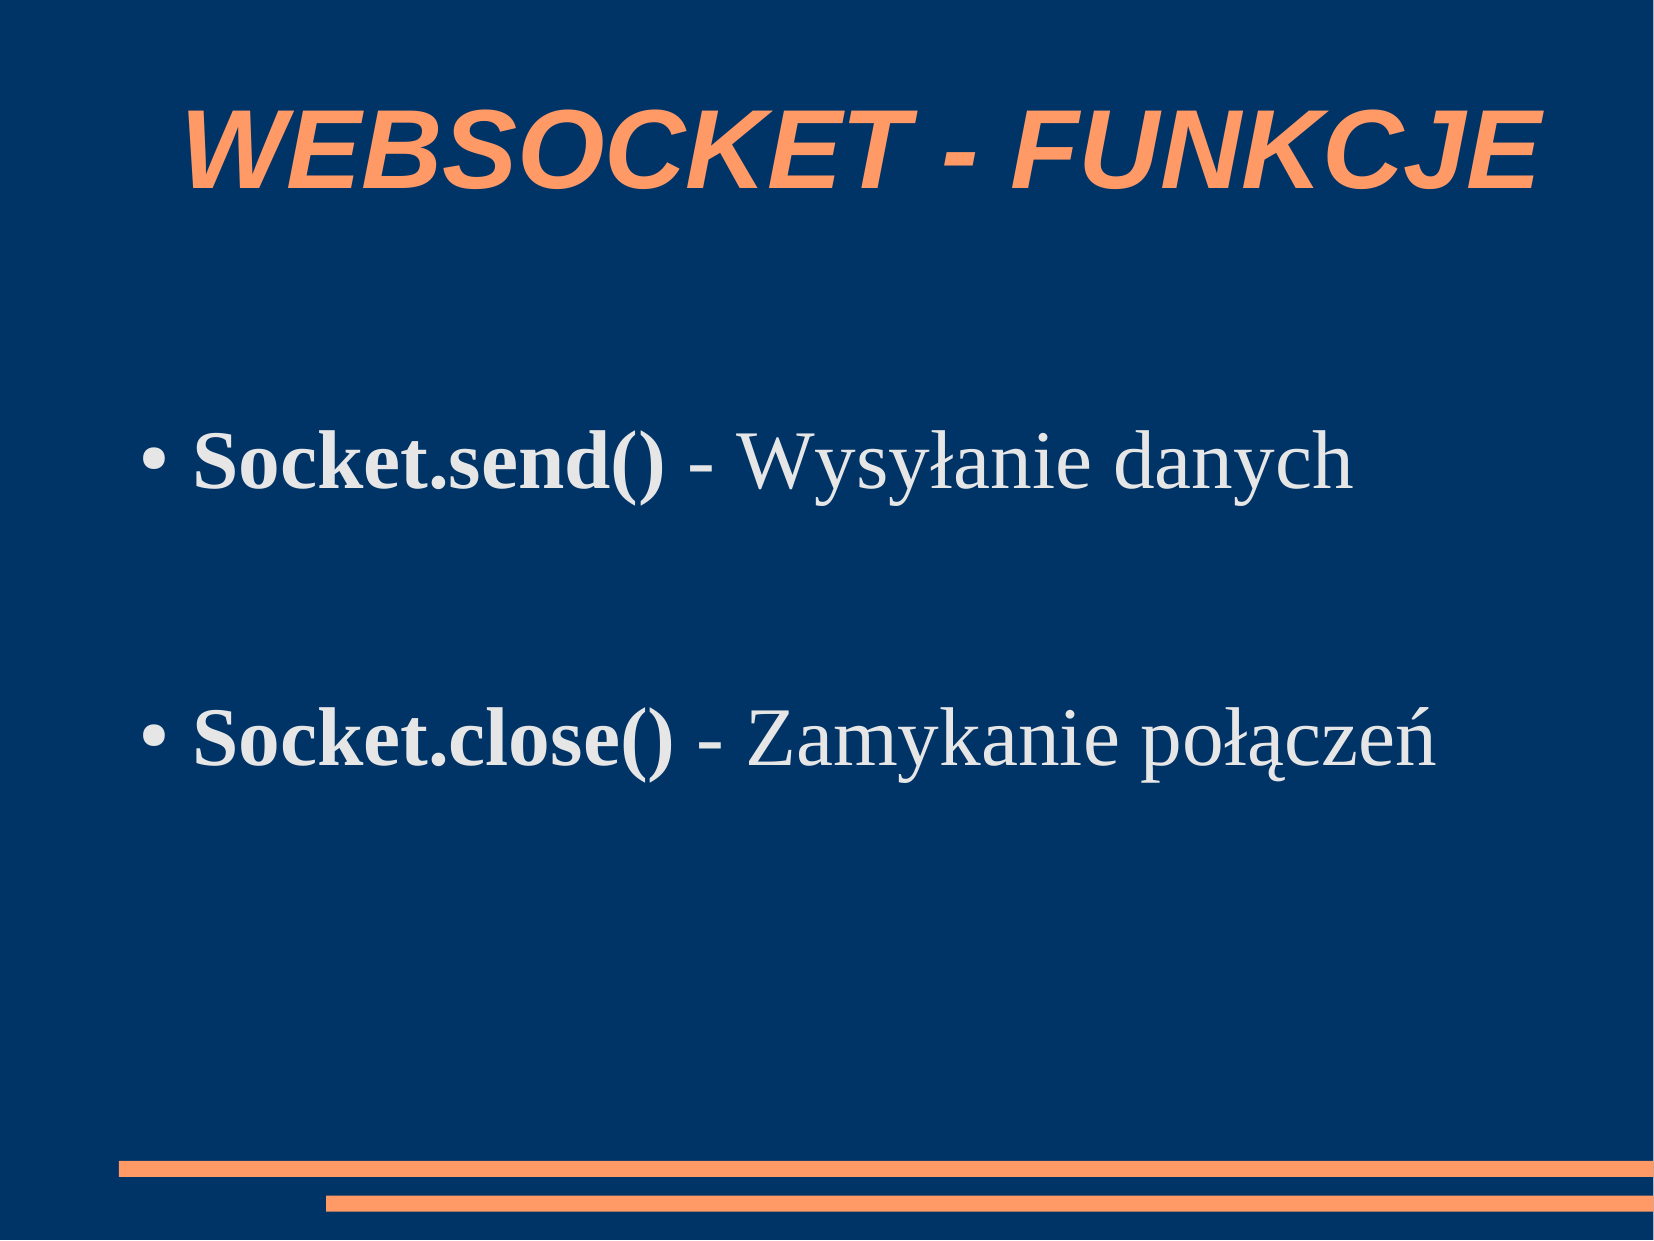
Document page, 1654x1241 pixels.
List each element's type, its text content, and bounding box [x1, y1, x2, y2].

list Socket.send() - Wysyłanie danych Socket.close() - Zamykanie połączeń [121, 322, 1561, 1132]
title WEBSOCKET - FUNKCJE [180, 46, 1593, 254]
